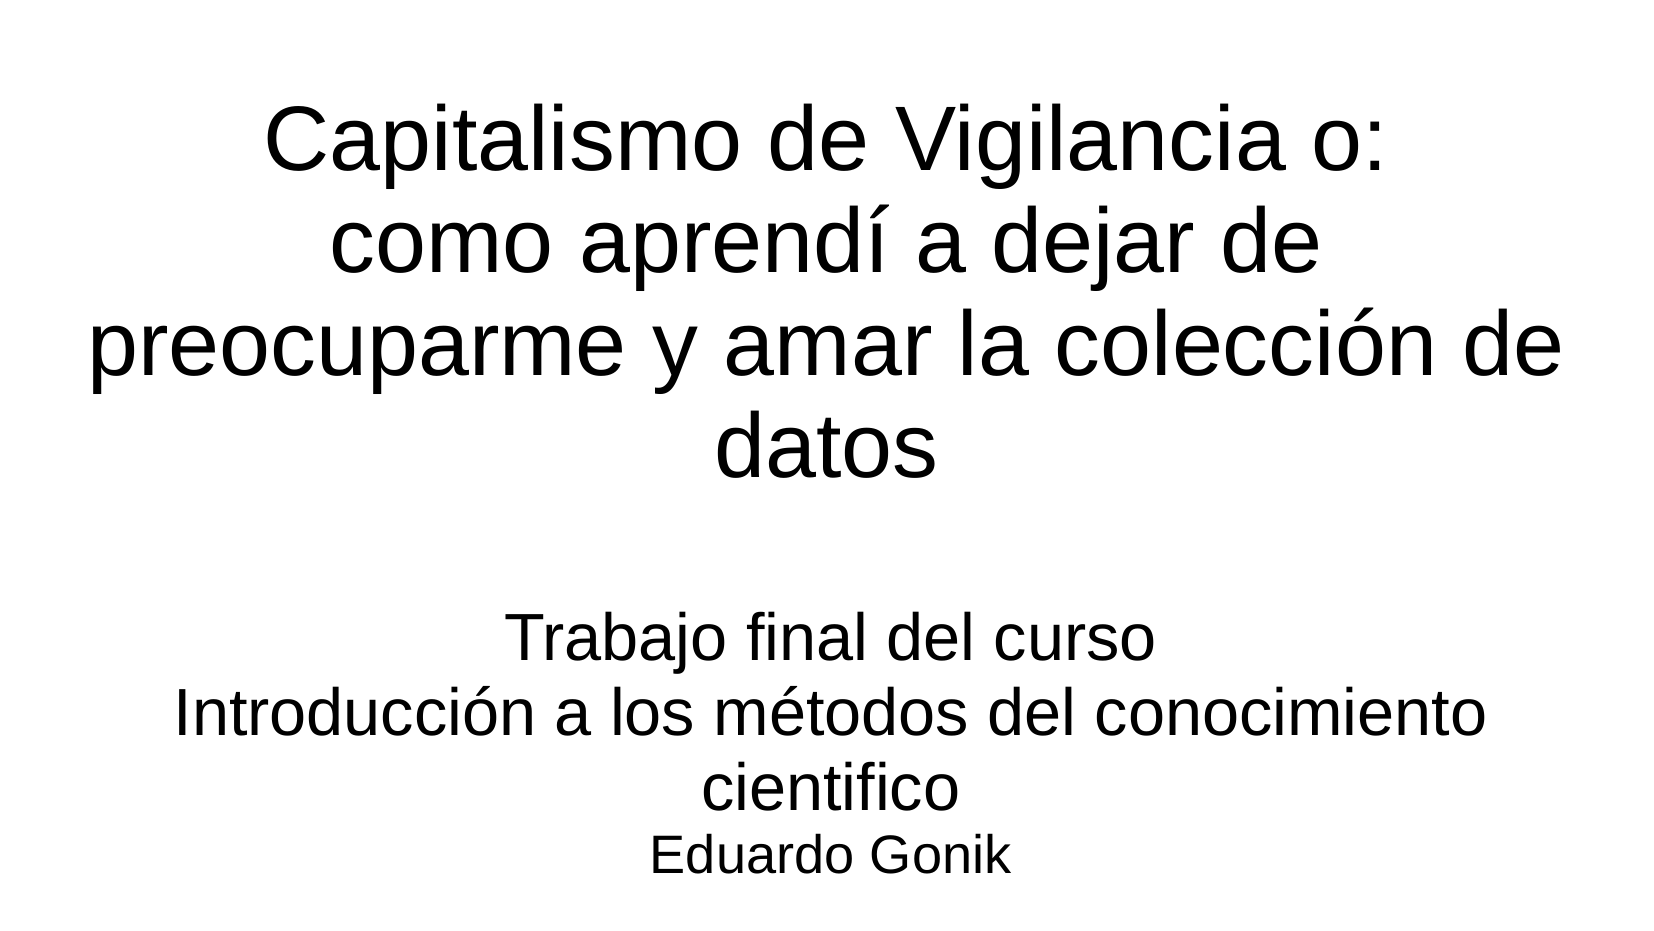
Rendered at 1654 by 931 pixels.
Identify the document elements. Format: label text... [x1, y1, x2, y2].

subtitle Trabajo final del curso Introducción a los métodos del conocimiento cientifico Eduardo Gonik [86, 473, 1576, 931]
title Capitalismo de Vigilancia o: como aprendí a dejar de preocuparme y amar la colección de datos [82, 87, 1571, 601]
